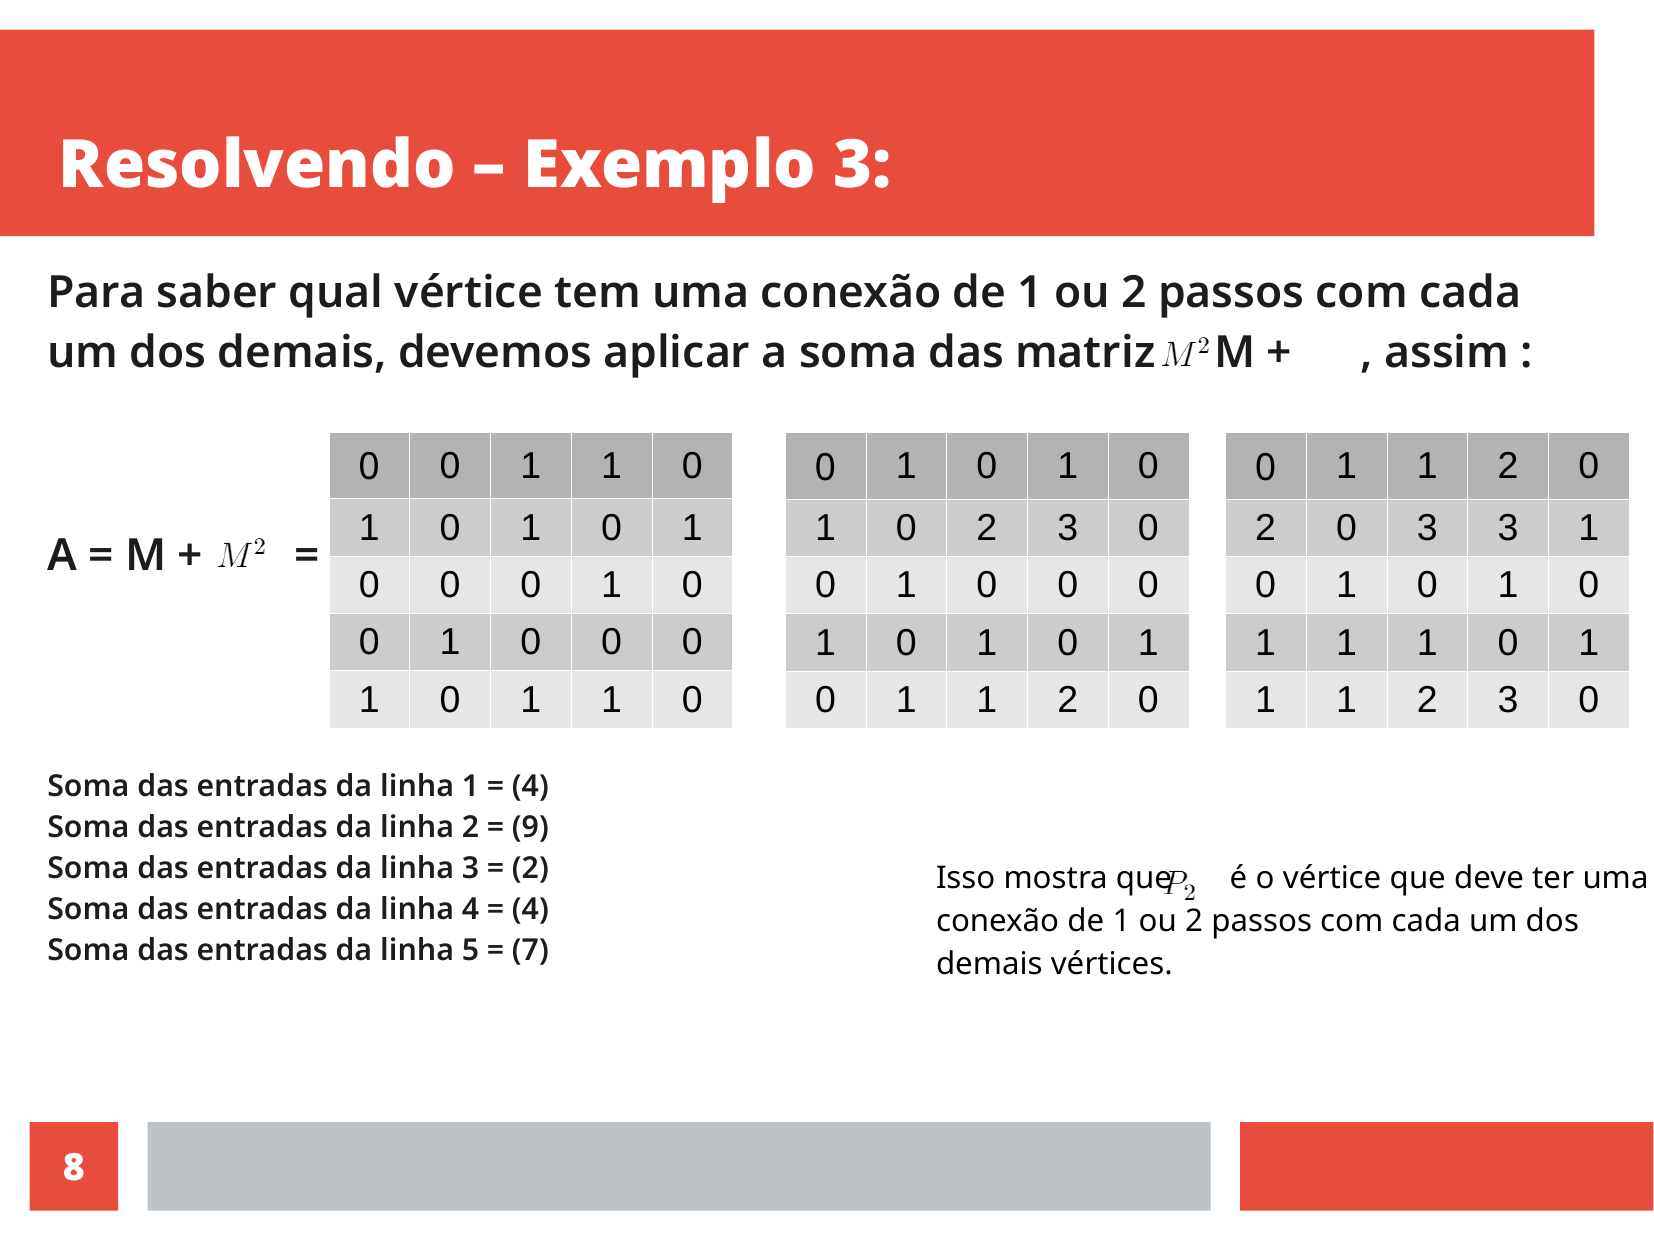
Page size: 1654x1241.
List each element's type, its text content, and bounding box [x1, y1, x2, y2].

table_cell 0 [947, 557, 1027, 613]
table_cell 2 [1226, 500, 1306, 556]
table_cell 1 [947, 672, 1027, 728]
table_cell 0 [491, 557, 571, 613]
table_cell 0 [1549, 672, 1629, 728]
table_header 1 [572, 433, 652, 498]
table_header 0 [947, 433, 1027, 499]
table_cell 0 [1468, 614, 1548, 671]
table_cell 3 [1468, 500, 1548, 556]
table_header 0 [653, 433, 732, 498]
table_cell 0 [1109, 672, 1189, 728]
table_cell 0 [572, 614, 652, 670]
table_cell 1 [1109, 614, 1189, 671]
table_cell 1 [1307, 557, 1387, 613]
table_header 1 [1388, 433, 1467, 499]
picture [1157, 330, 1216, 371]
table_cell 0 [786, 557, 866, 613]
table_header 0 [1226, 433, 1306, 499]
table_cell 1 [1226, 672, 1306, 728]
table_cell 1 [491, 499, 571, 556]
table_cell 1 [330, 671, 409, 728]
table_cell 1 [491, 671, 571, 728]
table_cell 1 [330, 499, 409, 556]
table_cell 0 [867, 500, 946, 556]
table_cell 1 [410, 614, 490, 670]
table_cell 1 [1549, 500, 1629, 556]
text_box Isso mostra que é o vértice que deve ter uma conexão de 1 ou 2 passos com cada um dos demais vértices. [921, 847, 1654, 1241]
table_cell 1 [786, 500, 866, 556]
table_cell 1 [947, 614, 1027, 671]
table_cell 0 [410, 557, 490, 613]
table_cell 1 [1307, 614, 1387, 671]
table_header 0 [410, 433, 490, 498]
table_cell 0 [1109, 557, 1189, 613]
table_header 1 [491, 433, 571, 498]
table_cell 3 [1388, 500, 1467, 556]
table_cell 0 [1109, 500, 1189, 556]
table_header 0 [330, 433, 409, 498]
table_cell 0 [1549, 557, 1629, 613]
table_cell 1 [653, 499, 732, 556]
picture [213, 531, 272, 572]
table_cell 3 [1028, 500, 1108, 556]
table_cell 0 [653, 671, 732, 728]
table_cell 0 [1028, 614, 1108, 671]
table_header 0 [1549, 433, 1629, 499]
table_cell 0 [410, 671, 490, 728]
table_cell 0 [330, 557, 409, 613]
table_cell 0 [330, 614, 409, 670]
table_cell 0 [491, 614, 571, 670]
table_cell 1 [786, 614, 866, 671]
table_cell 1 [572, 671, 652, 728]
table_cell 0 [1307, 500, 1387, 556]
table_header 1 [867, 433, 946, 499]
table_cell 0 [653, 557, 732, 613]
list Para saber qual vértice tem uma conexão de 1 ou 2 passos com cada um dos demais, devemos aplicar a soma das matrizes M + , assim : A = M + = + = Soma das entradas da linha 1 = (4) Soma das entradas da linha 2 = (9) Soma das entradas da linha 3 = (2) Soma das entradas da linha 4 = (4) Soma das entradas da linha 5 = (7) [47, 259, 1554, 1028]
table_cell 2 [1028, 672, 1108, 728]
table_cell 2 [947, 500, 1027, 556]
table_cell 1 [1549, 614, 1629, 671]
table_header 0 [786, 433, 866, 499]
table_header 1 [1028, 433, 1108, 499]
table_cell 1 [867, 672, 946, 728]
table_cell 3 [1468, 672, 1548, 728]
table_cell 0 [572, 499, 652, 556]
table_cell 1 [867, 557, 946, 613]
table_cell 1 [1468, 557, 1548, 613]
title Resolvendo – Exemplo 3: [59, 59, 1595, 207]
table_cell 0 [867, 614, 946, 671]
table_cell 1 [572, 557, 652, 613]
table_cell 0 [1226, 557, 1306, 613]
table_cell 0 [786, 672, 866, 728]
table_cell 0 [1028, 557, 1108, 613]
table_cell 0 [1388, 557, 1467, 613]
table_header 1 [1307, 433, 1387, 499]
table_cell 0 [410, 499, 490, 556]
table_cell 2 [1388, 672, 1467, 728]
table_cell 0 [653, 614, 732, 670]
table_cell 1 [1226, 614, 1306, 671]
table_header 2 [1468, 433, 1548, 499]
table_cell 1 [1388, 614, 1467, 671]
table_header 0 [1109, 433, 1189, 499]
table_cell 1 [1307, 672, 1387, 728]
